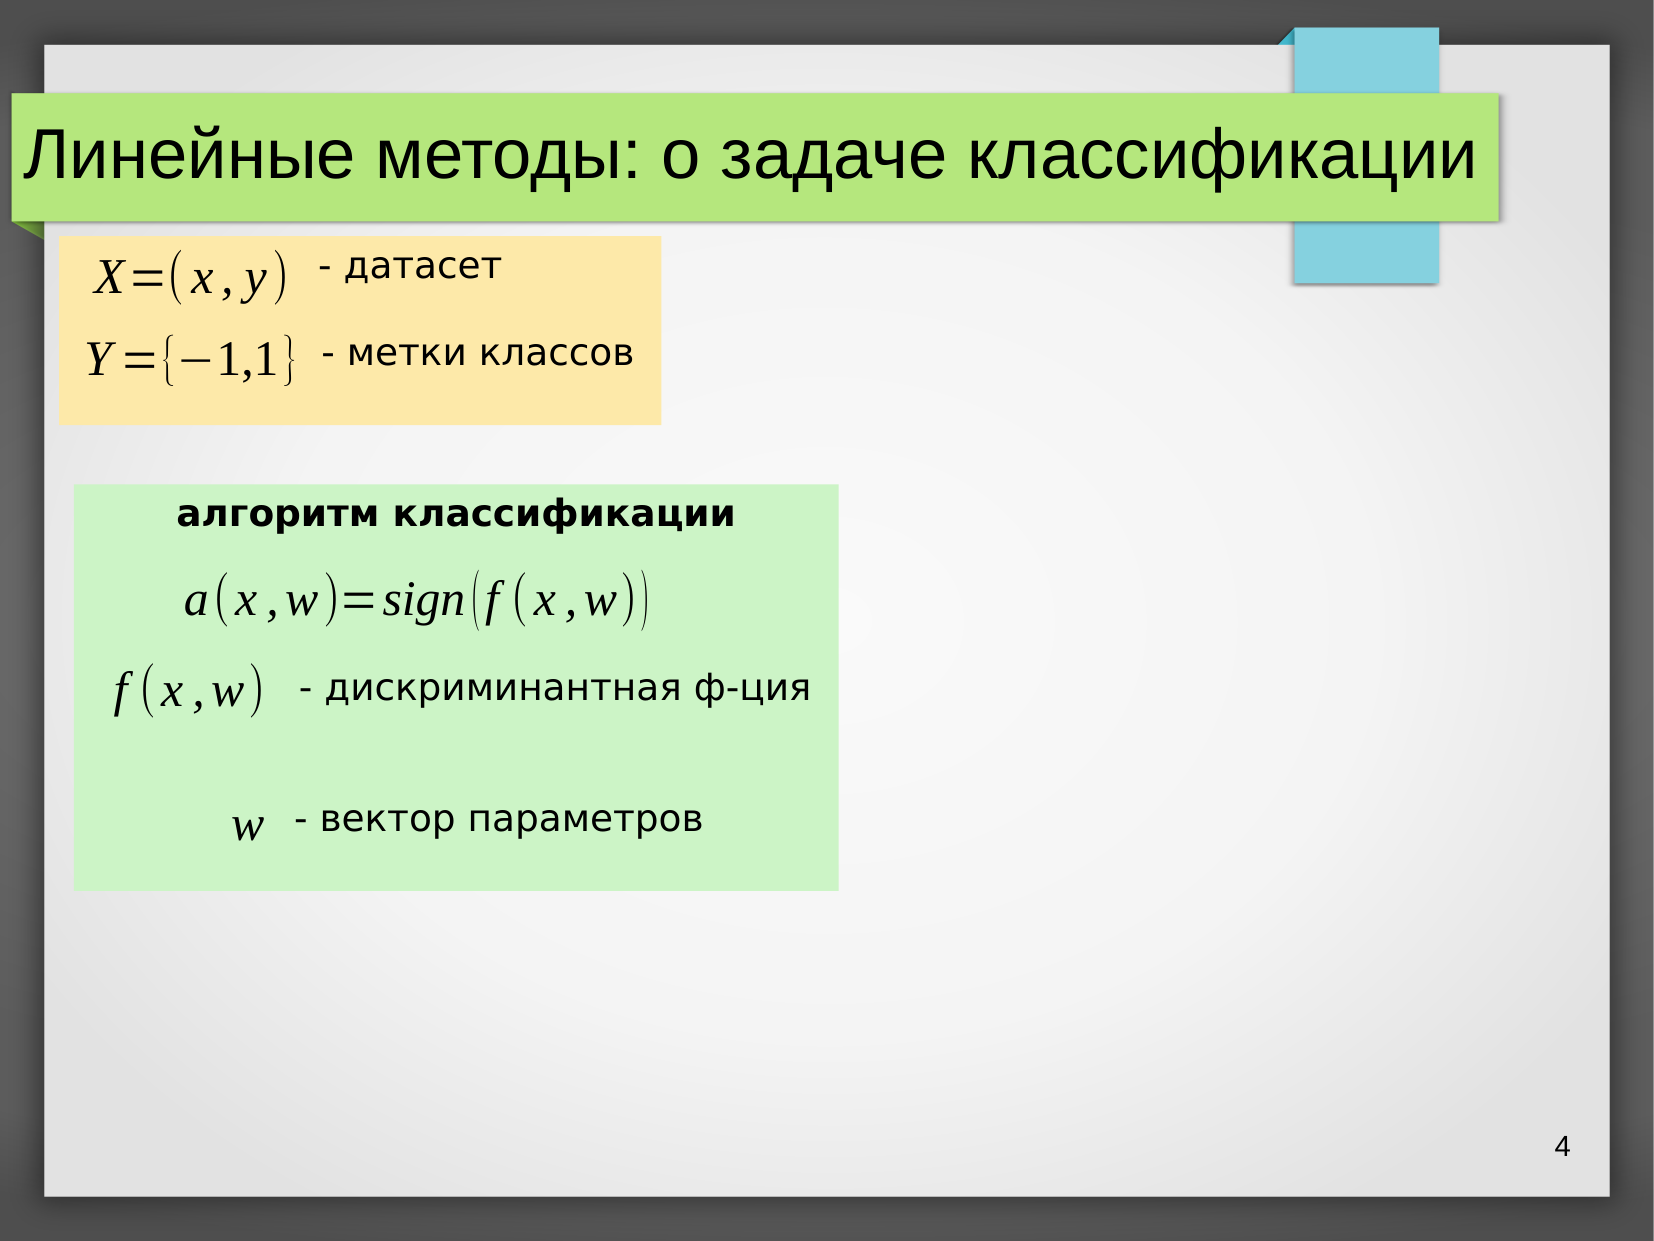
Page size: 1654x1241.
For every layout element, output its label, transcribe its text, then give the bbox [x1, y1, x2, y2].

chart [83, 248, 296, 309]
picture [0, 0, 1654, 1241]
chart [78, 330, 308, 389]
text_box алгоритм классификации - дискриминантная ф-ция - вектор параметров [73, 484, 839, 891]
chart [224, 795, 274, 851]
title Линейные методы: о задаче классификации [23, 82, 1512, 225]
chart [105, 660, 272, 721]
chart [177, 566, 656, 635]
text_box - датасет - метки классов [59, 236, 662, 426]
